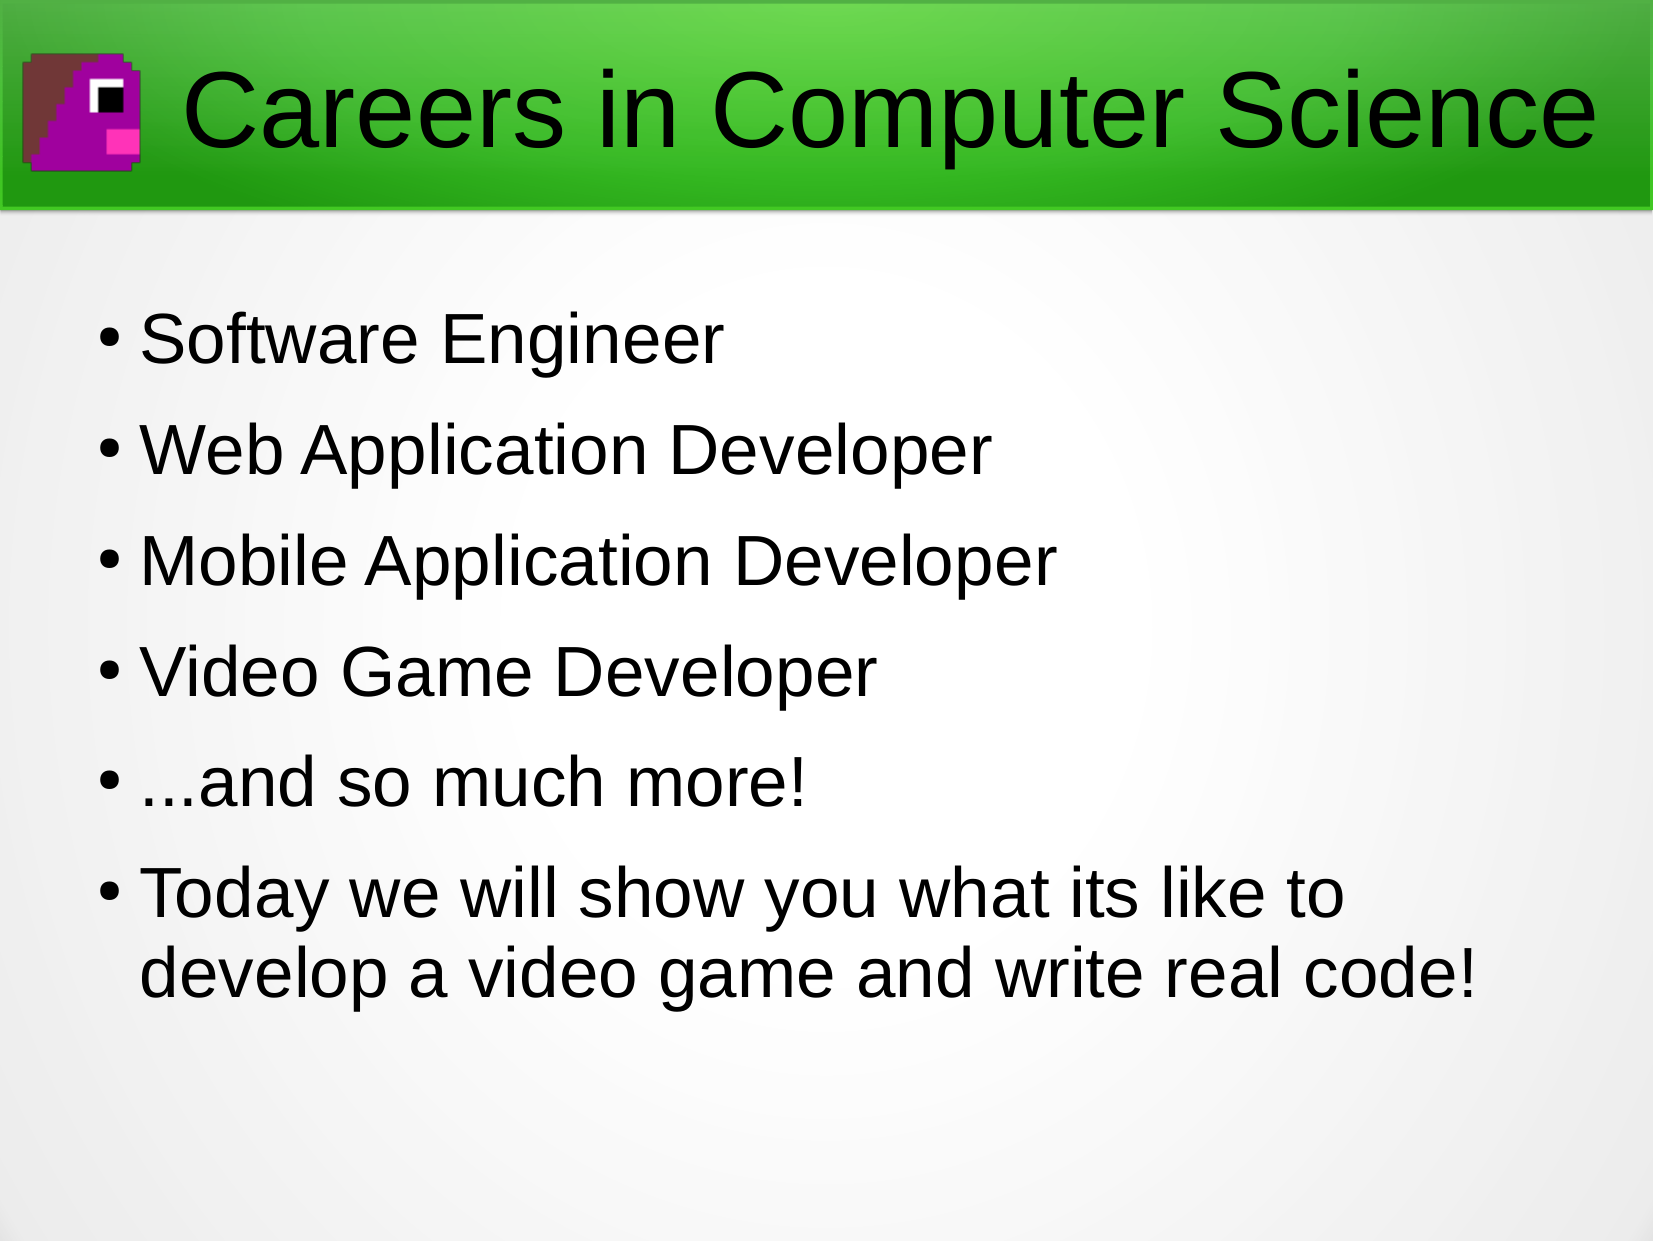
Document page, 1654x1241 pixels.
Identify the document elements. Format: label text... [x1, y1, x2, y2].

title Careers in Computer Science [148, 30, 1636, 190]
list Software Engineer Web Application Developer Mobile Application Developer Video Game Developer ...and so much more! Today we will show you what its like to develop a video game and write real code! [82, 299, 1571, 1019]
picture [15, 46, 148, 180]
